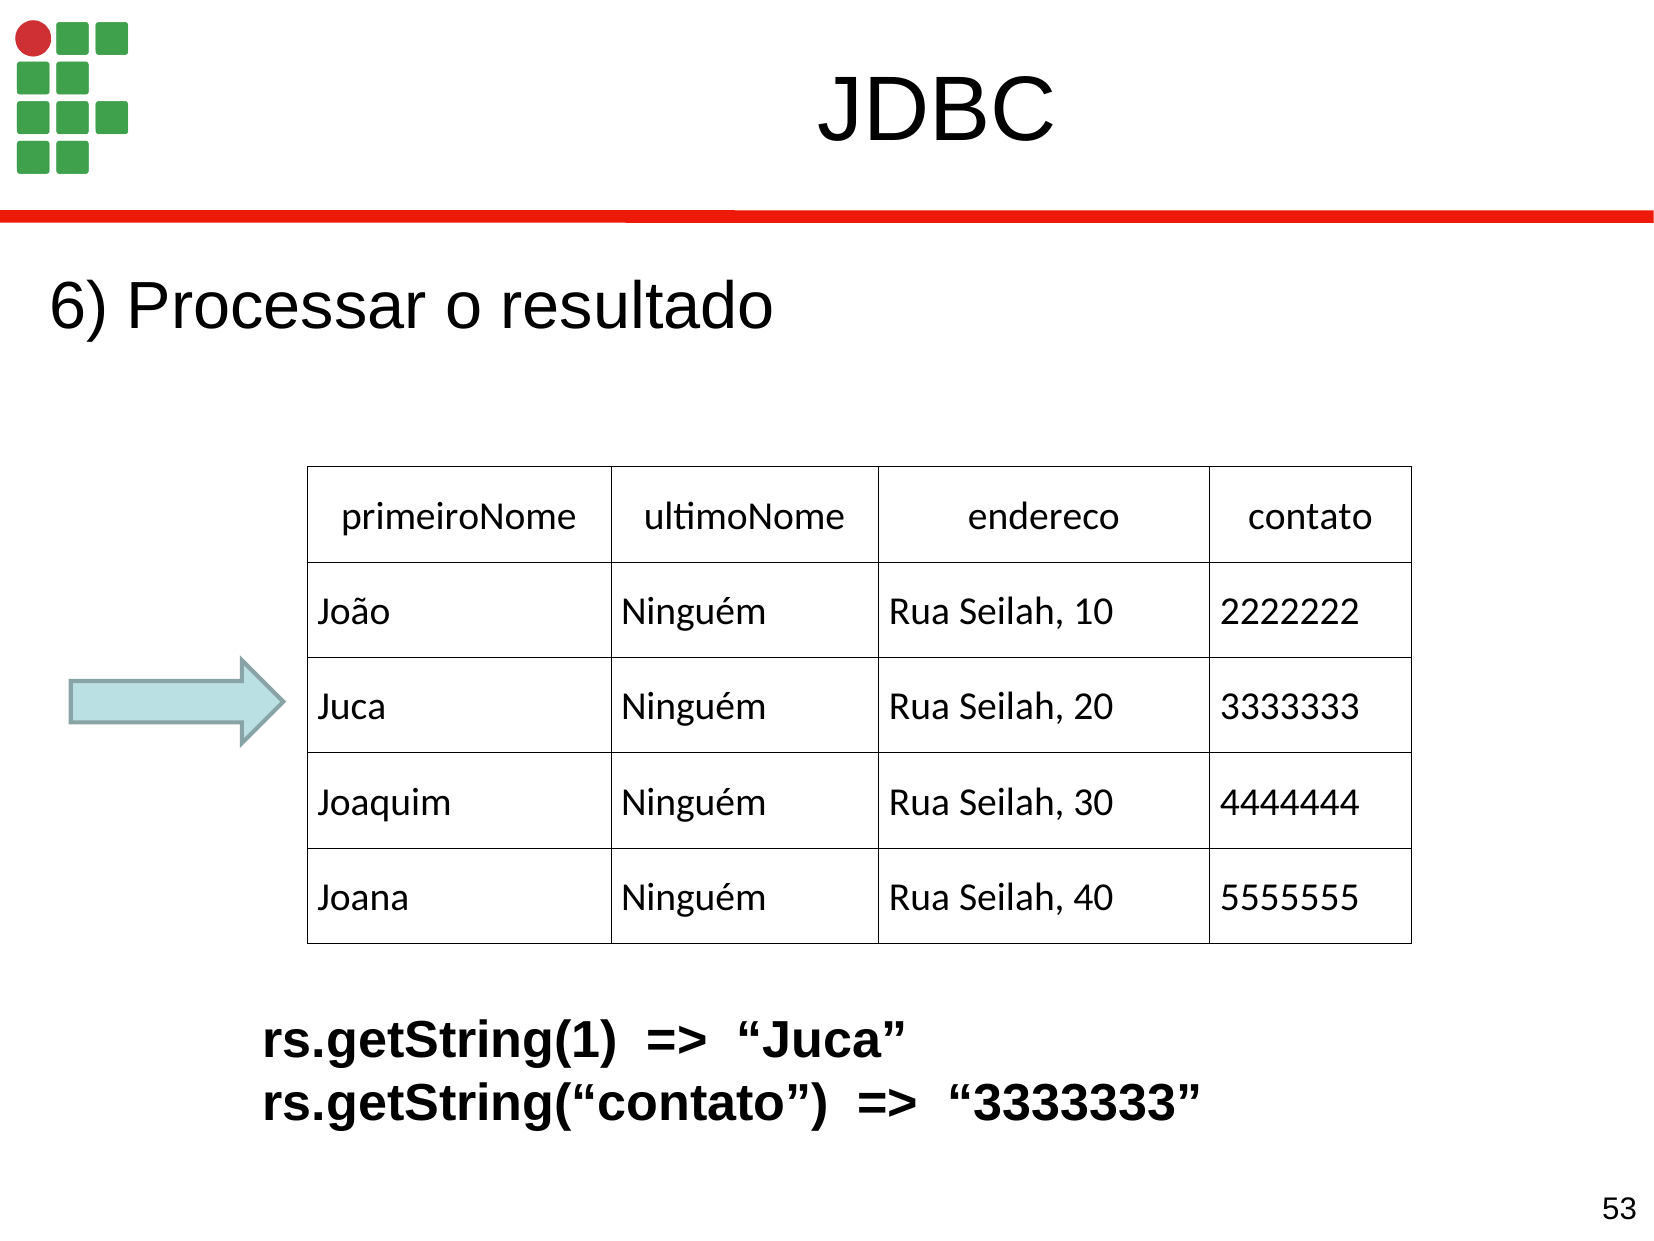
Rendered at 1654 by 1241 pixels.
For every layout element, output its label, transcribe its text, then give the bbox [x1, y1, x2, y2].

table_header primeiroNome [308, 467, 611, 562]
table_header endereco [879, 467, 1209, 562]
table_cell 2222222 [1210, 563, 1411, 657]
table_cell Ninguém [612, 658, 878, 752]
table_cell Ninguém [612, 563, 878, 657]
text_box <number> [1185, 1179, 1654, 1220]
table_cell Rua Seilah, 10 [879, 563, 1209, 657]
table_cell 4444444 [1210, 753, 1411, 848]
table_cell Juca [308, 658, 611, 752]
table_cell 3333333 [1210, 658, 1411, 752]
table_cell Rua Seilah, 30 [879, 753, 1209, 848]
table_cell Rua Seilah, 40 [879, 849, 1209, 943]
picture [14, 16, 130, 178]
text_box 6) Processar o resultado [32, 253, 1654, 1205]
table_cell Rua Seilah, 20 [879, 658, 1209, 752]
table_cell João [308, 563, 611, 657]
text_box [70, 660, 284, 744]
table_cell 5555555 [1210, 849, 1411, 943]
text_box JDBC [253, 0, 1622, 207]
table_cell Joaquim [308, 753, 611, 848]
table_cell Ninguém [612, 753, 878, 848]
text_box rs.getString(1) => “Juca” rs.getString(“contato”) => “3333333” [247, 998, 1418, 1201]
table_cell Joana [308, 849, 611, 943]
table_header contato [1210, 467, 1411, 562]
table_cell Ninguém [612, 849, 878, 943]
table_header ultimoNome [612, 467, 878, 562]
